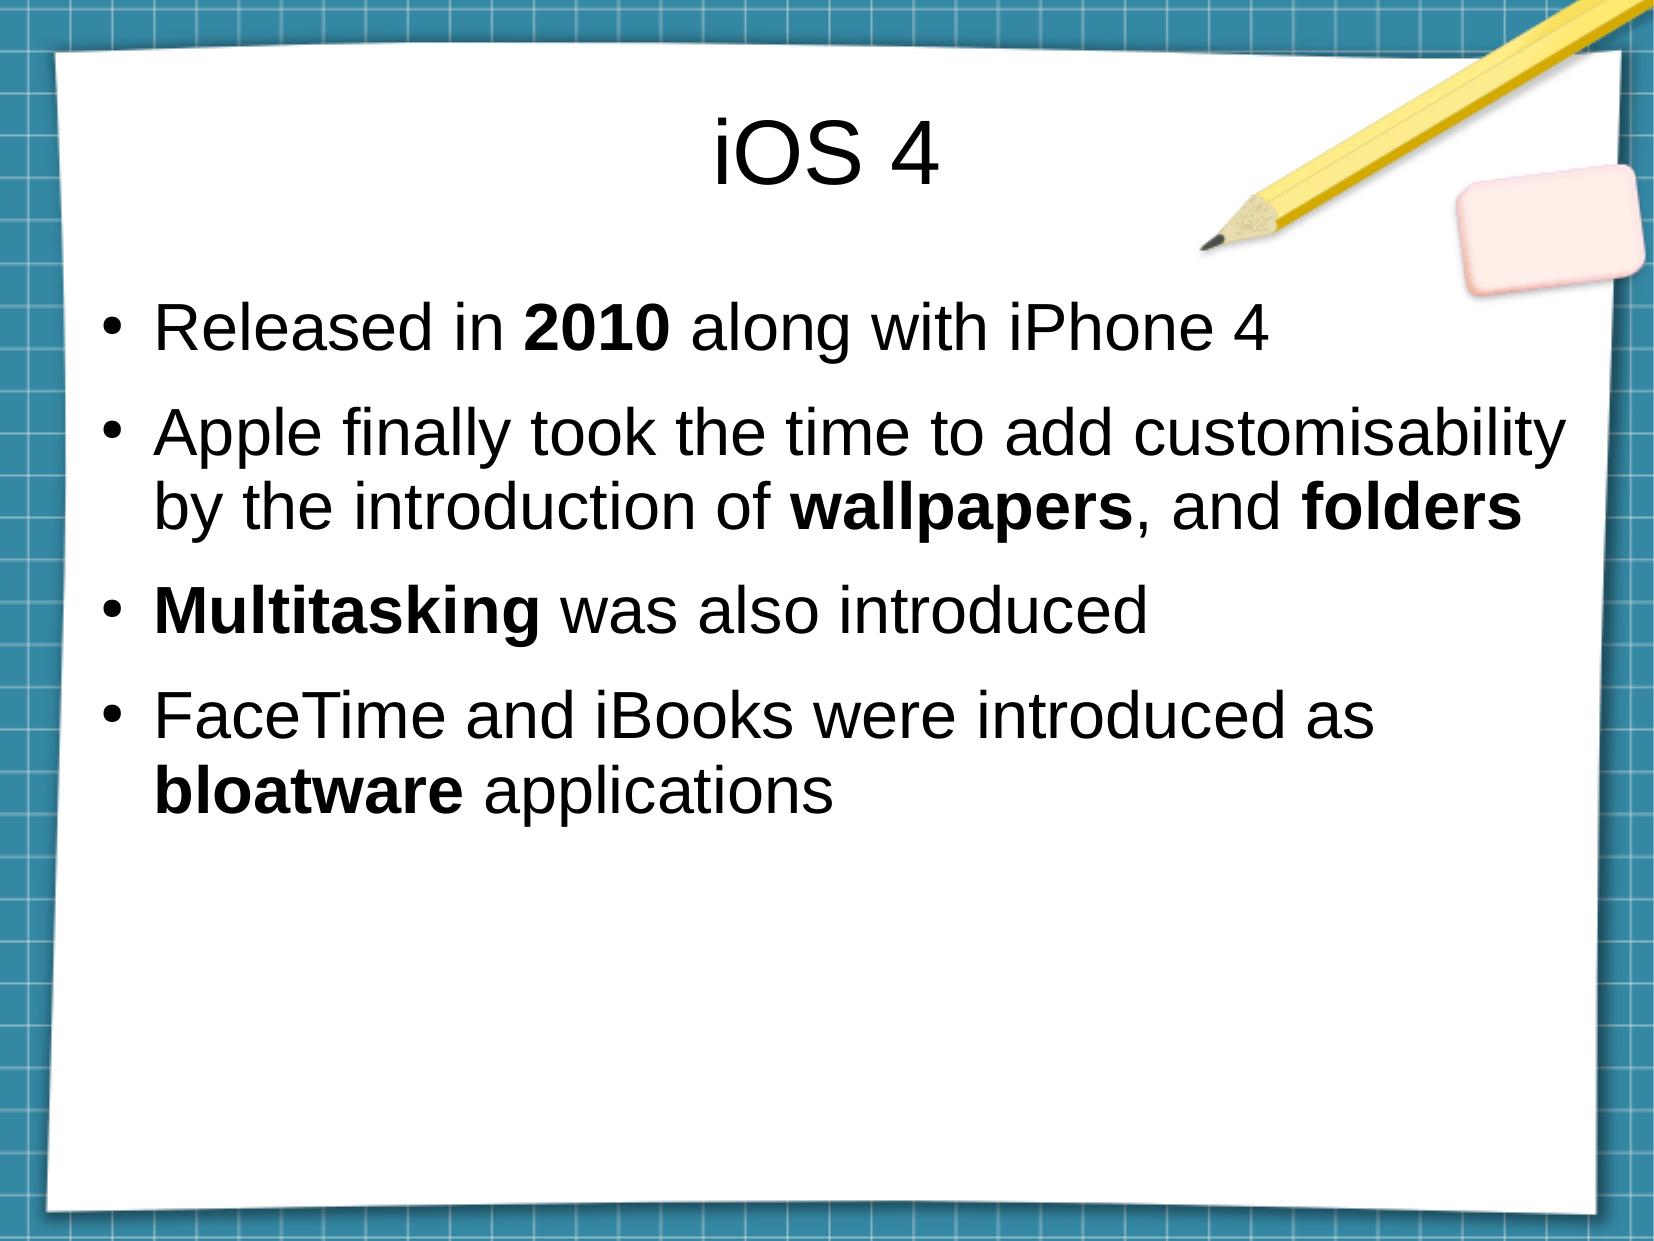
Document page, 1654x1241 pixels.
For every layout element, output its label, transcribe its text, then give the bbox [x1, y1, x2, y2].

list Released in 2010 along with iPhone 4 Apple finally took the time to add customisability by the introduction of wallpapers, and folders Multitasking was also introduced FaceTime and iBooks were introduced as bloatware applications [82, 290, 1571, 1010]
picture [0, 0, 1654, 1241]
title iOS 4 [82, 49, 1571, 257]
